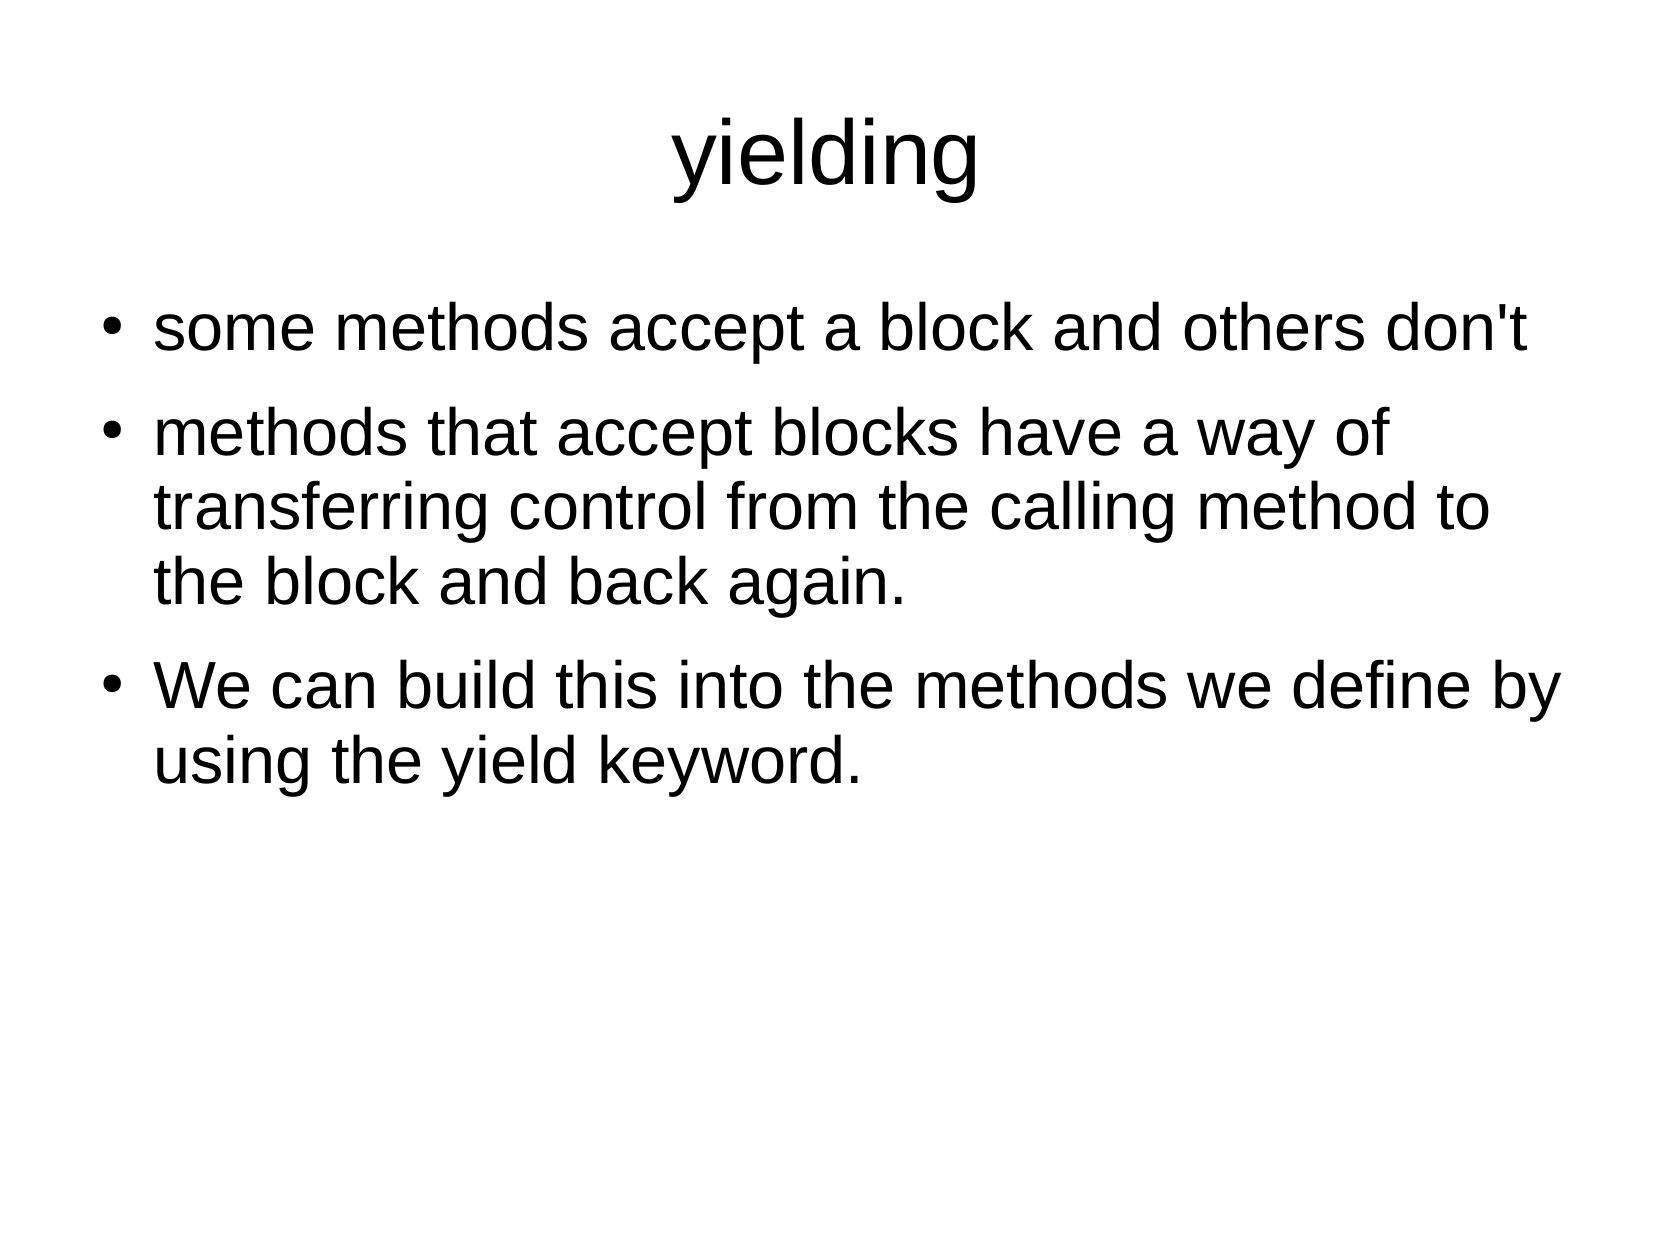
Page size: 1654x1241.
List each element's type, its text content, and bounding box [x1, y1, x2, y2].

title yielding [82, 49, 1571, 257]
list some methods accept a block and others don't methods that accept blocks have a way of transferring control from the calling method to the block and back again. We can build this into the methods we define by using the yield keyword. [82, 290, 1571, 1010]
